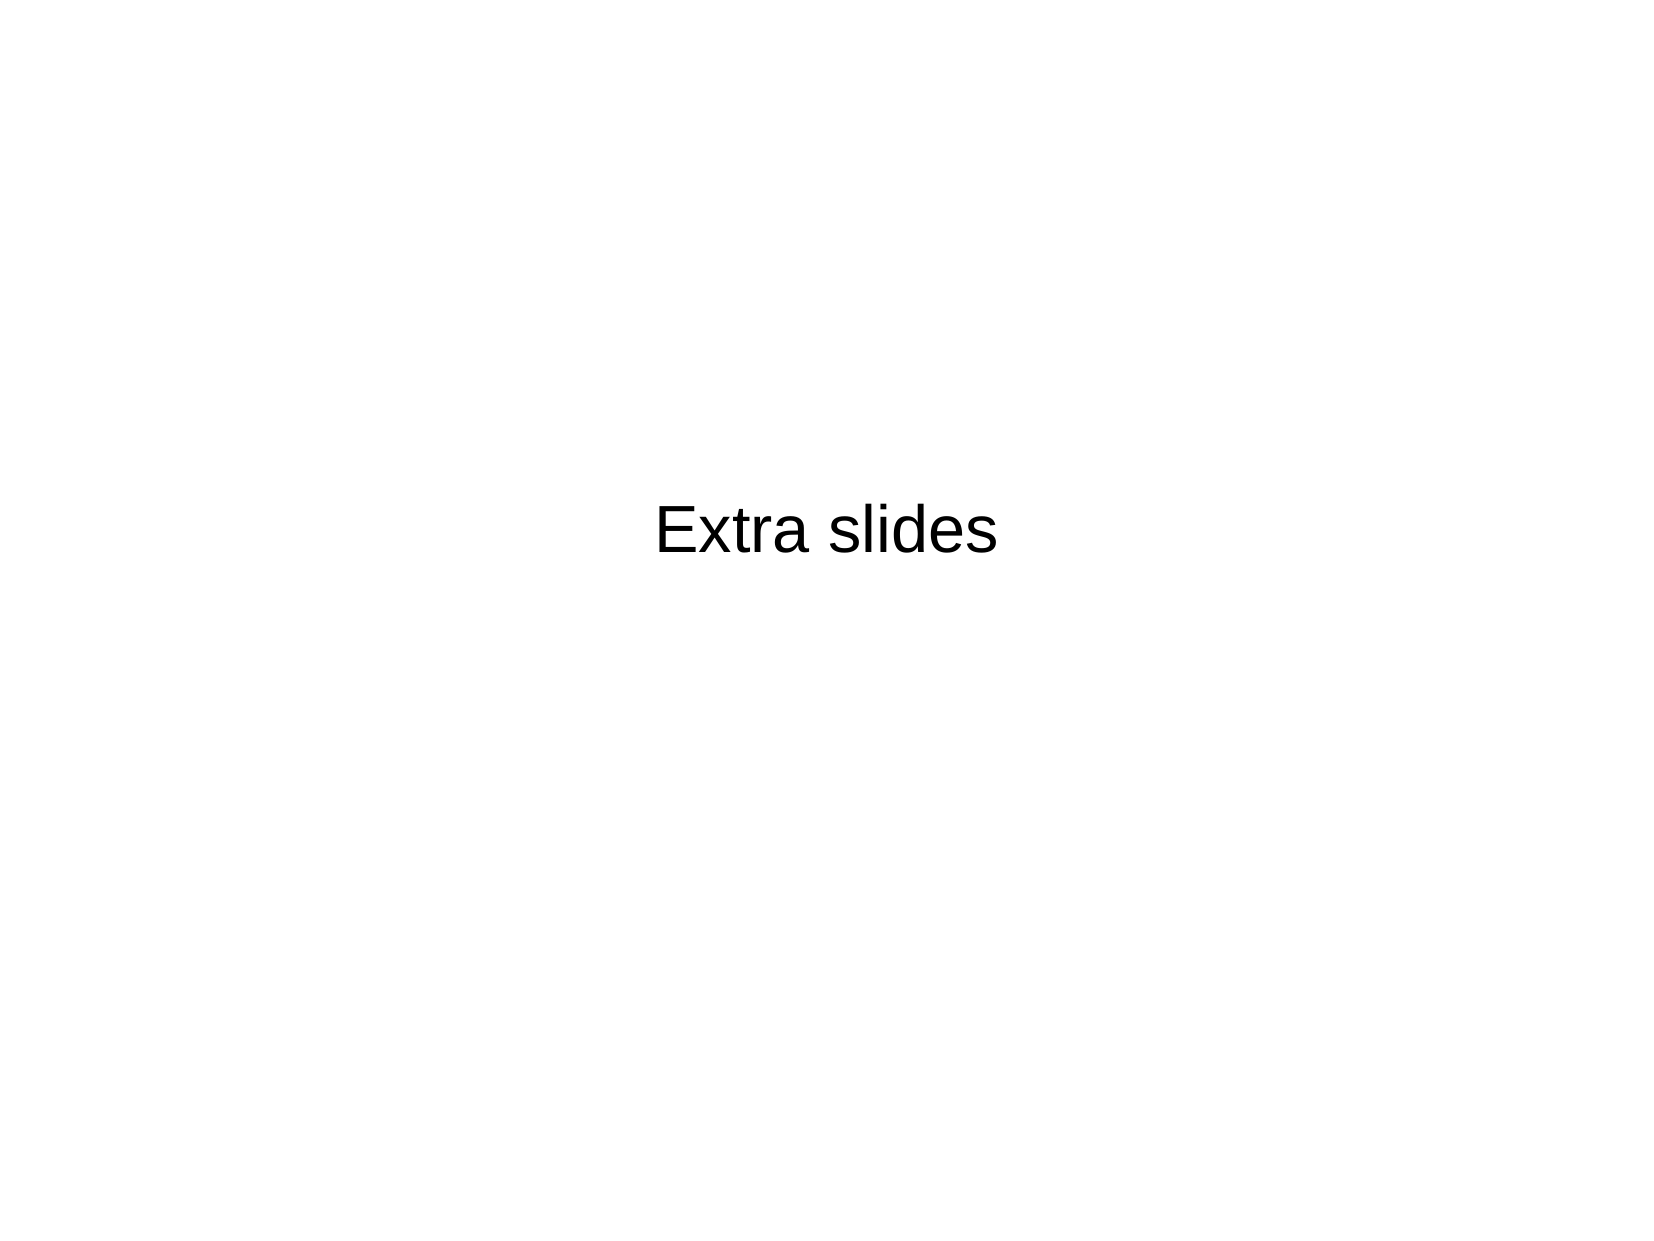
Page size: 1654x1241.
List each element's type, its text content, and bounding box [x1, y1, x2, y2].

subtitle Extra slides [82, 49, 1571, 1010]
